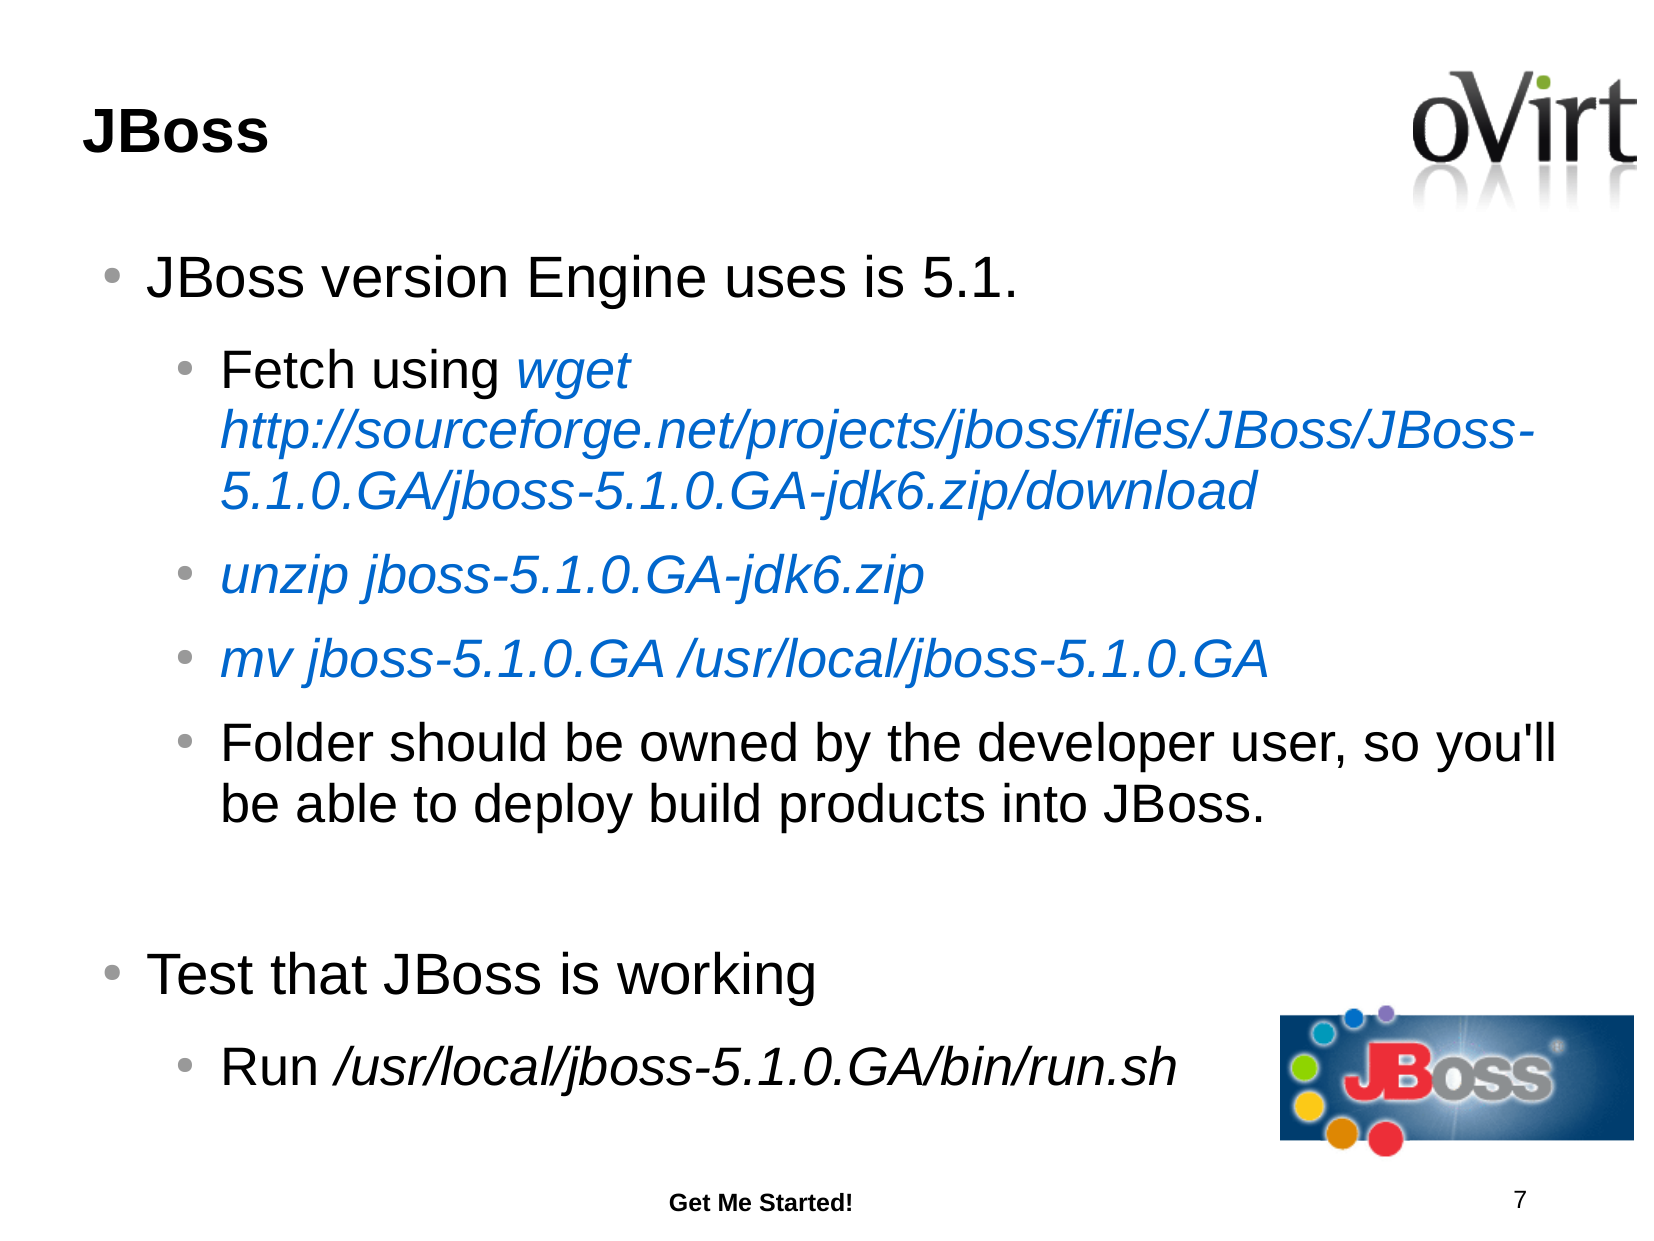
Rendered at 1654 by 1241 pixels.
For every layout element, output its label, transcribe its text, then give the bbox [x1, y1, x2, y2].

picture [1413, 63, 1637, 212]
list JBoss version Engine uses is 5.1. Fetch using wget http://sourceforge.net/projects/jboss/files/JBoss/JBoss-5.1.0.GA/jboss-5.1.0.GA-jdk6.zip/download unzip jboss-5.1.0.GA-jdk6.zip mv jboss-5.1.0.GA /usr/local/jboss-5.1.0.GA Folder should be owned by the developer user, so you'll be able to deploy build products into JBoss. Test that JBoss is working Run /usr/local/jboss-5.1.0.GA/bin/run.sh [86, 244, 1576, 1097]
picture [1280, 998, 1634, 1163]
title JBoss [82, 37, 1303, 226]
